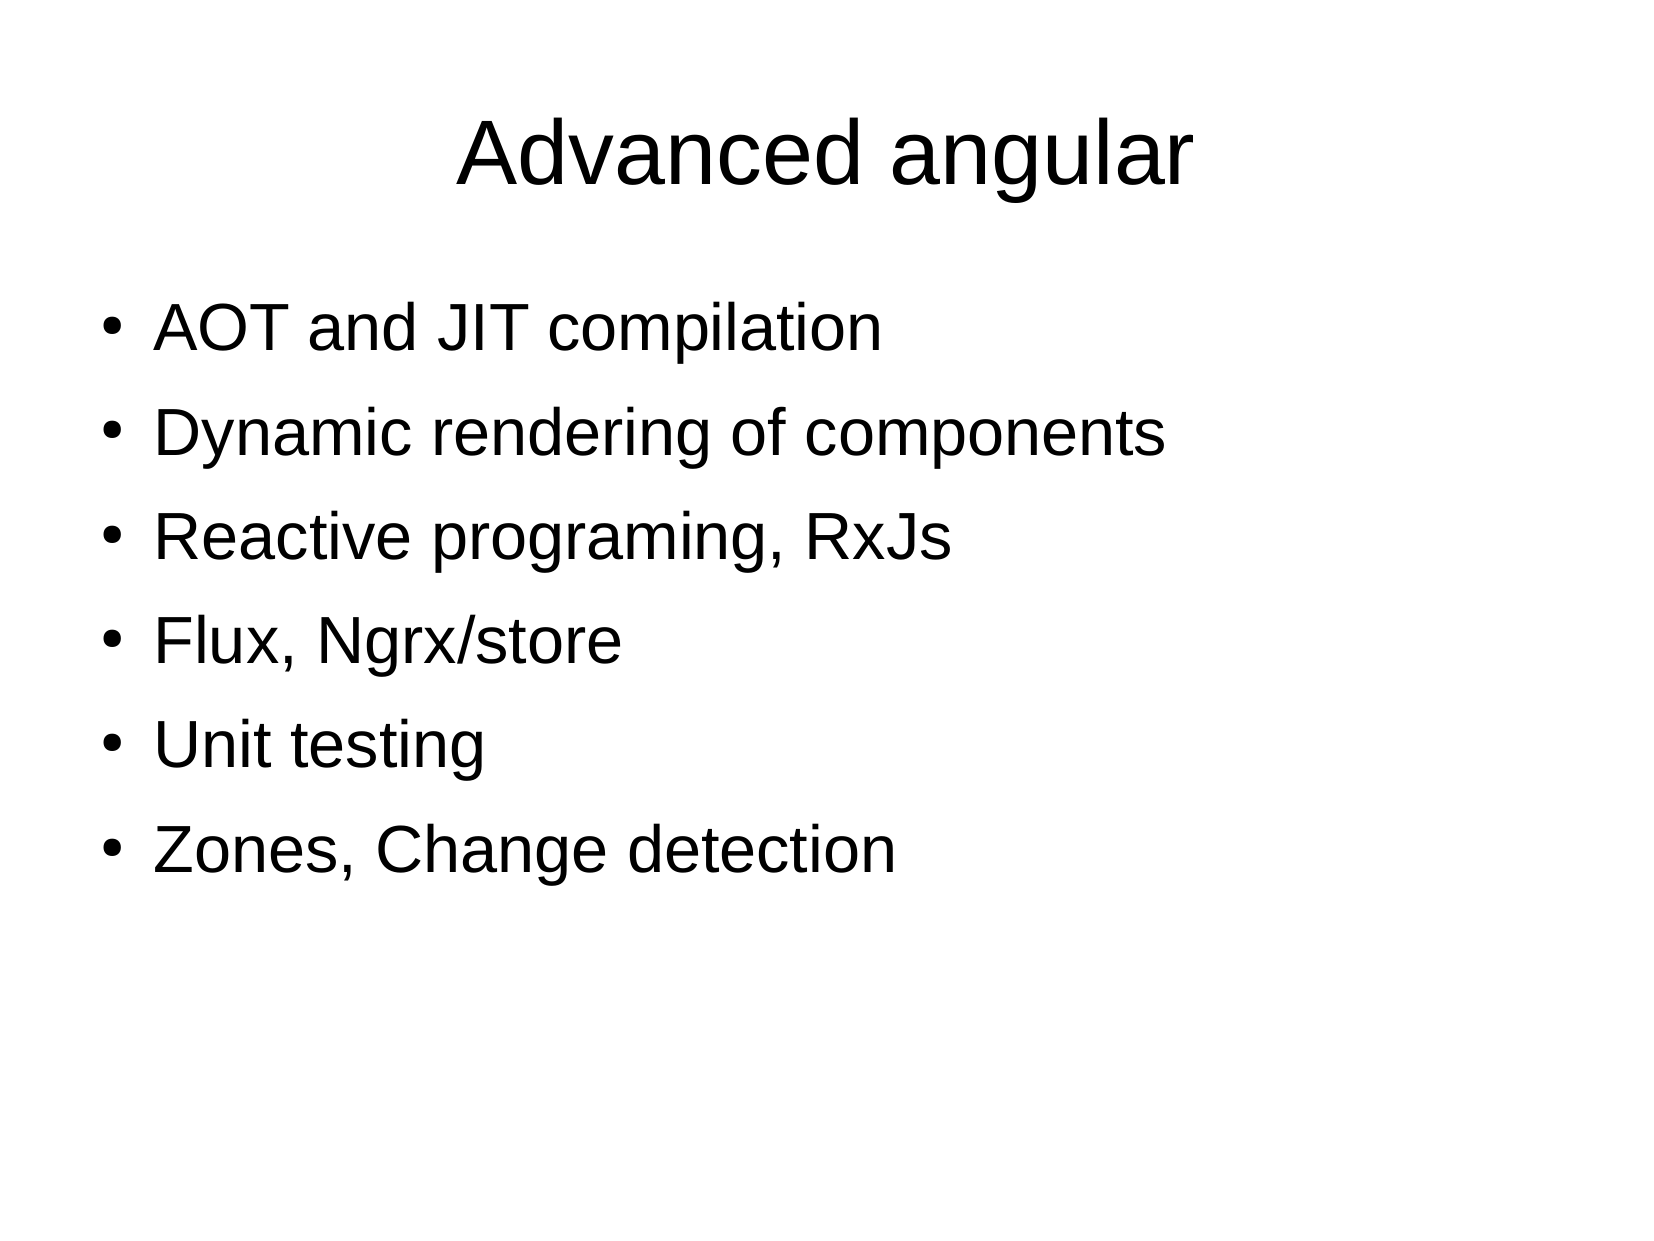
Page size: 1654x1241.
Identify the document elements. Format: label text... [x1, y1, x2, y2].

list AOT and JIT compilation Dynamic rendering of components Reactive programing, RxJs Flux, Ngrx/store Unit testing Zones, Change detection [82, 290, 1571, 1010]
title Advanced angular [82, 49, 1571, 257]
